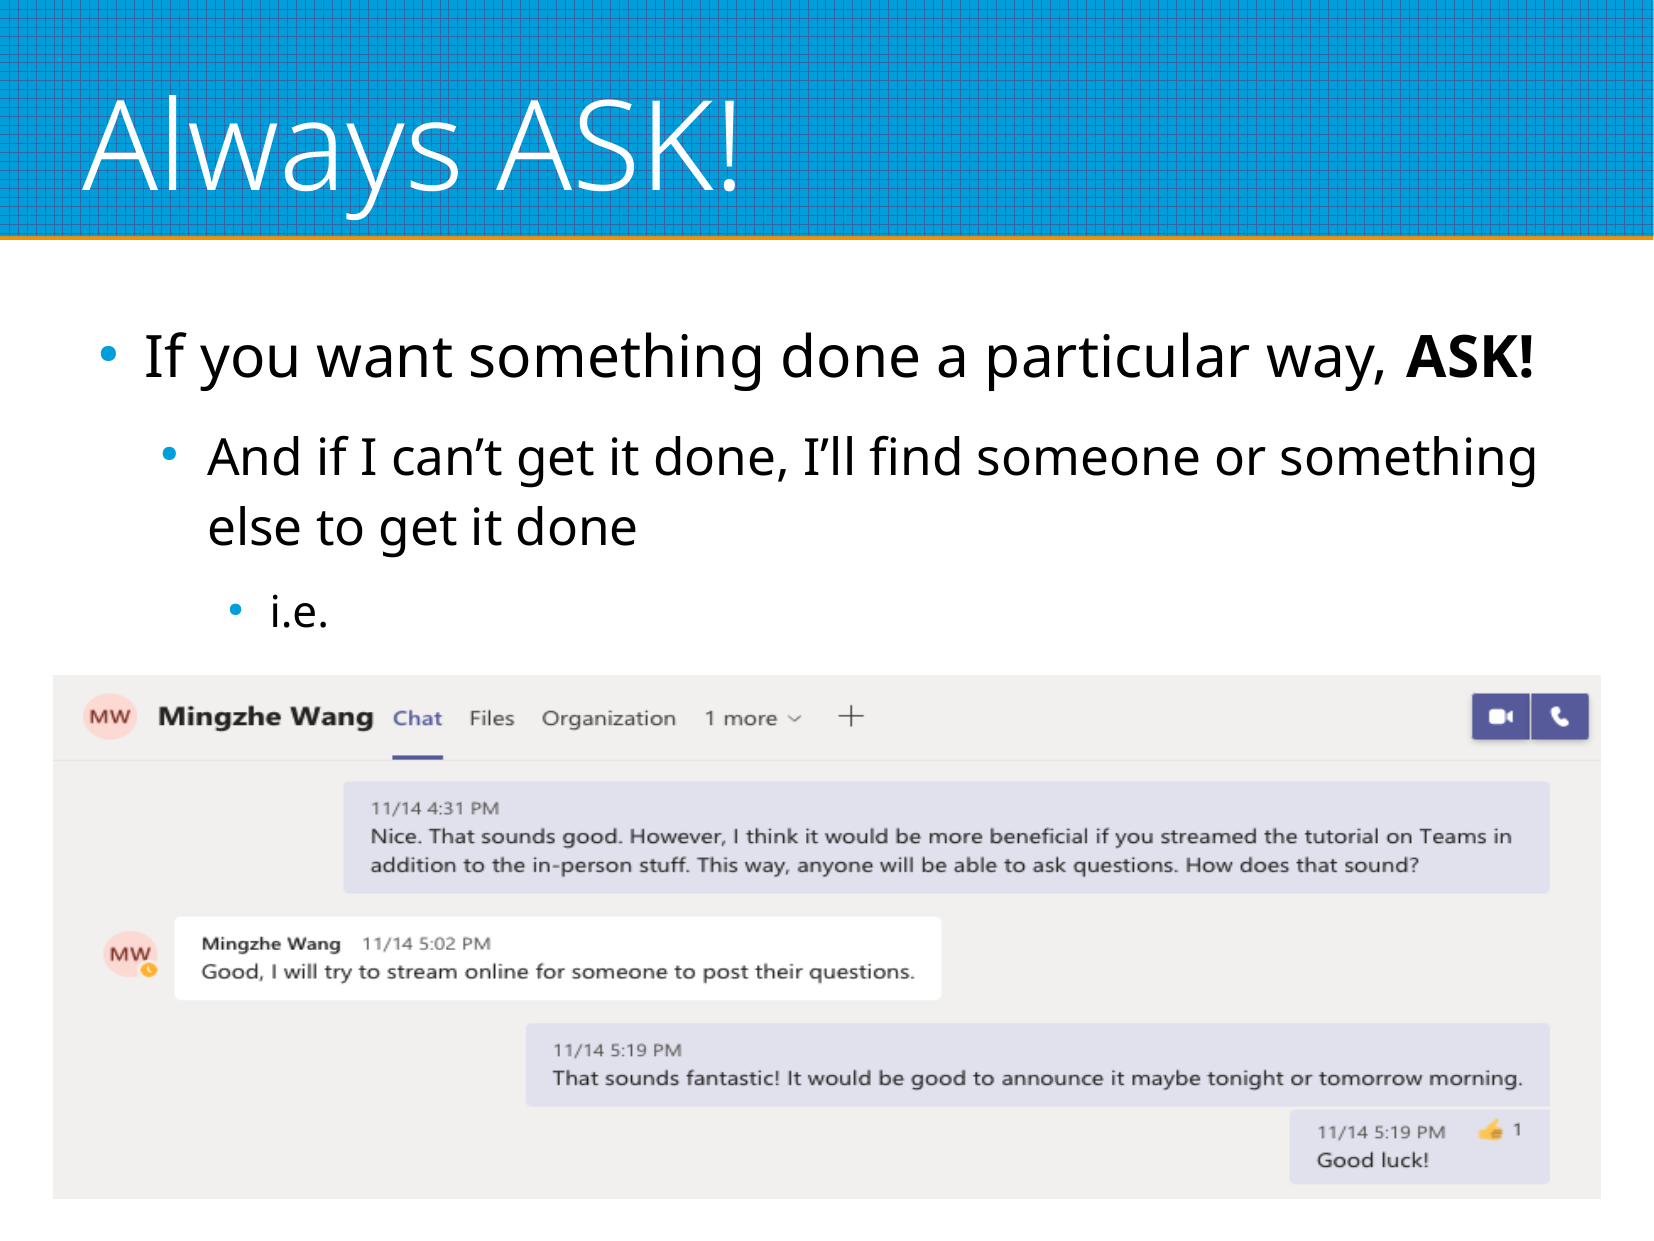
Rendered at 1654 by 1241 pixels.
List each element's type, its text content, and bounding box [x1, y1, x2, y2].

title Always ASK! [82, 19, 1571, 227]
picture [53, 675, 1601, 1199]
list If you want something done a particular way, ASK! And if I can’t get it done, I’ll find someone or something else to get it done i.e. [82, 314, 1563, 675]
